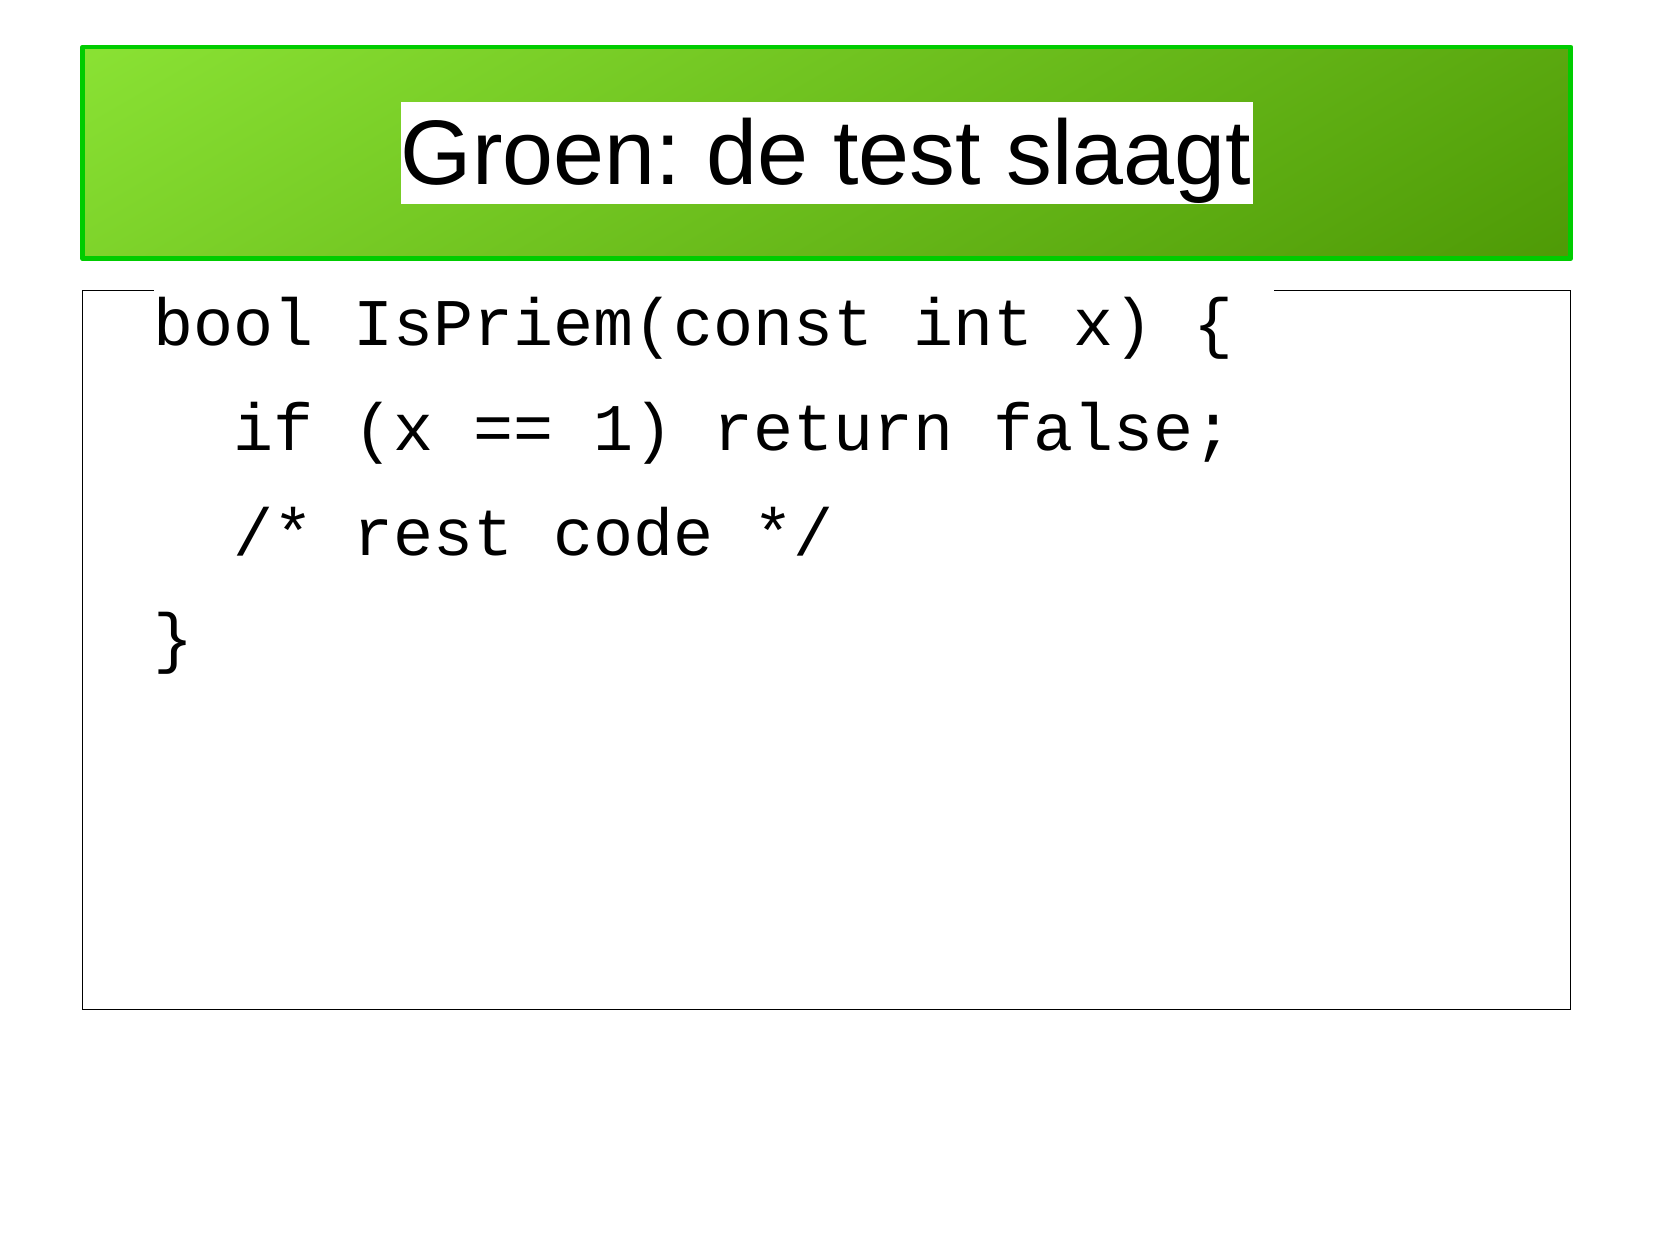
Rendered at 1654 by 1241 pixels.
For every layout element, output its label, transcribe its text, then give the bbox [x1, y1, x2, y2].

title Groen: de test slaagt [82, 47, 1571, 259]
list bool IsPriem(const int x) { if (x == 1) return false; /* rest code */ } [82, 290, 1571, 1010]
